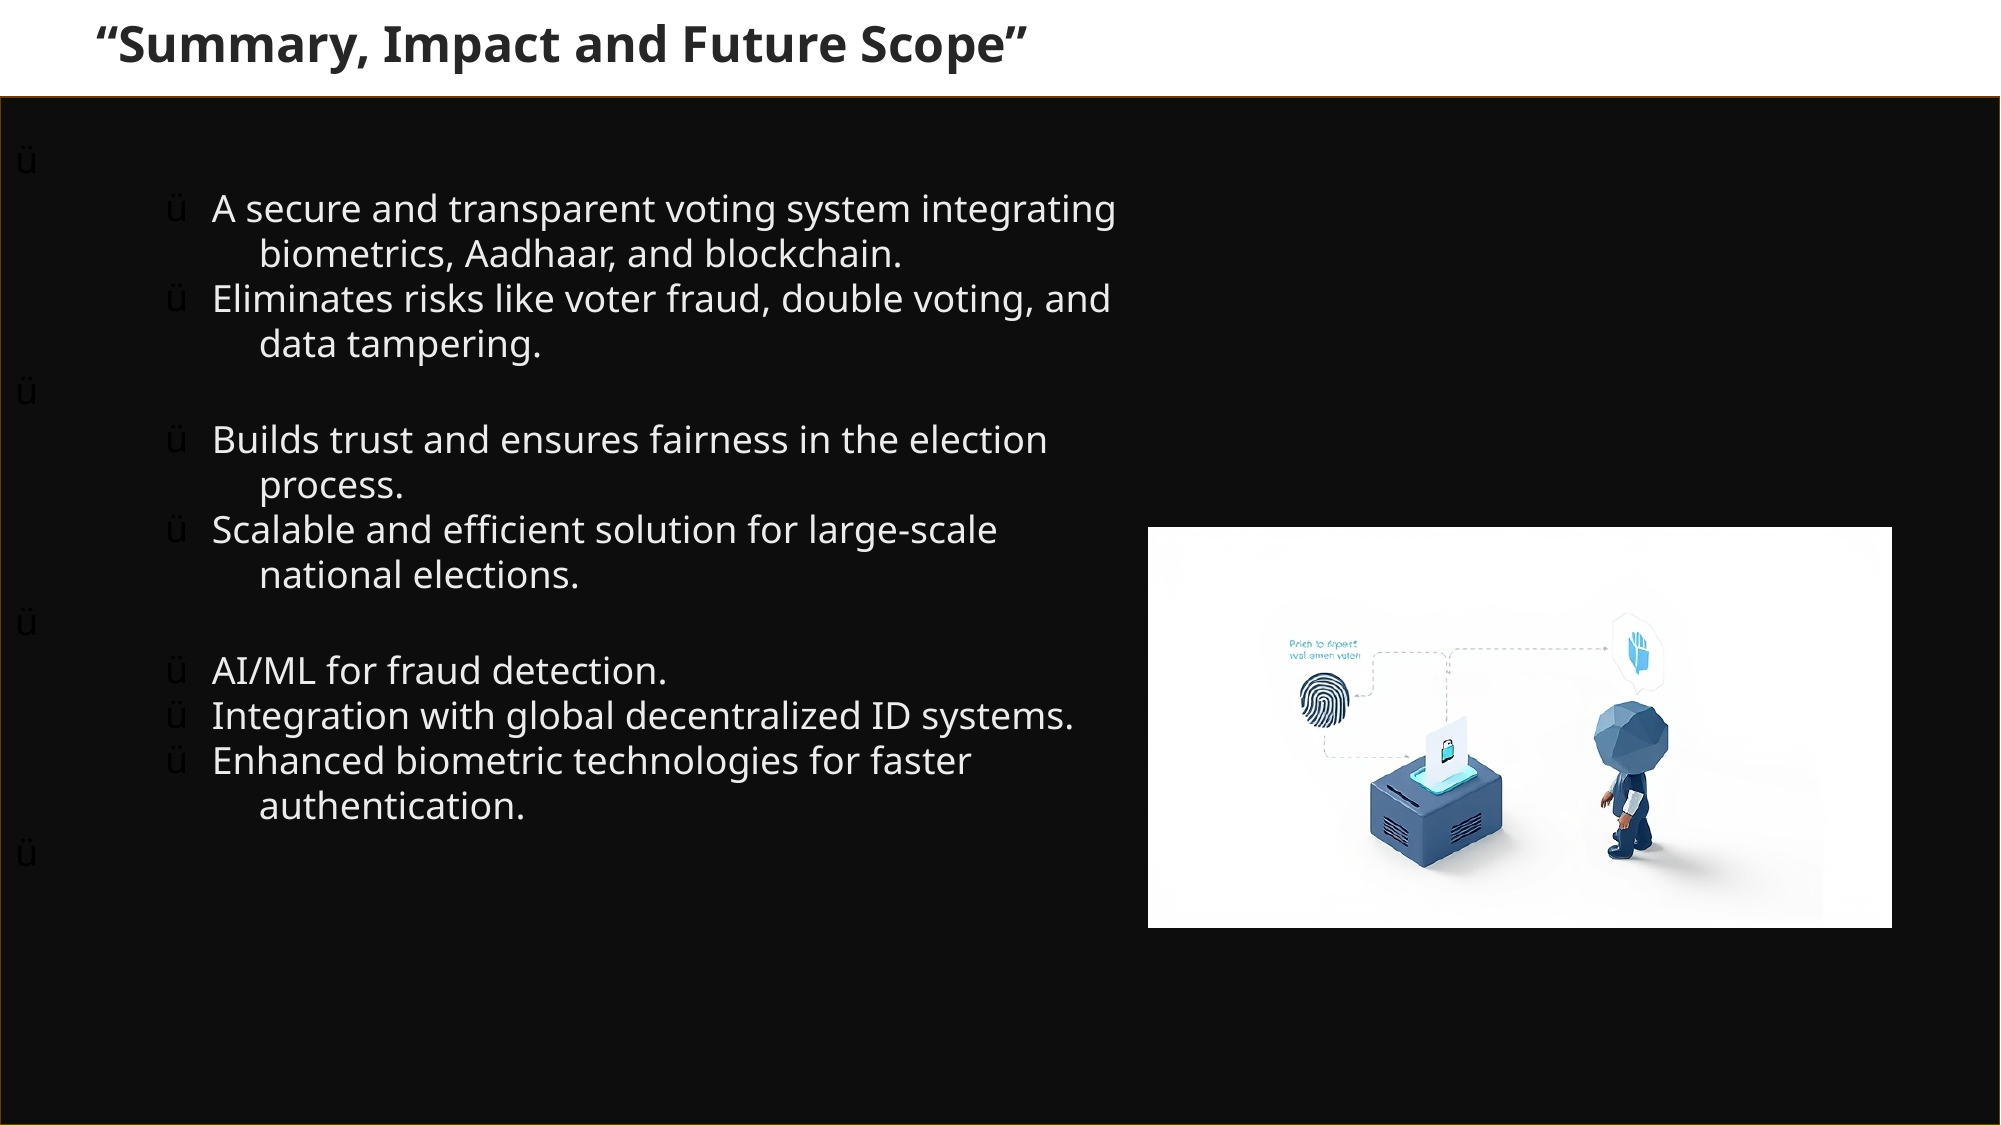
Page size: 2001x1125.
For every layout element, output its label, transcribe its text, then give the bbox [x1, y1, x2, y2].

picture [1148, 527, 1892, 928]
text_box “Summary, Impact and Future Scope” [81, 4, 1850, 81]
text_box A secure and transparent voting system integrating biometrics, Aadhaar, and blockchain. Eliminates risks like voter fraud, double voting, and data tampering. Builds trust and ensures fairness in the election process. Scalable and efficient solution for large-scale national elections. AI/ML for fraud detection. Integration with global decentralized ID systems. Enhanced biometric technologies for faster authentication. [0, 126, 1149, 823]
text_box [0, 97, 2000, 1125]
